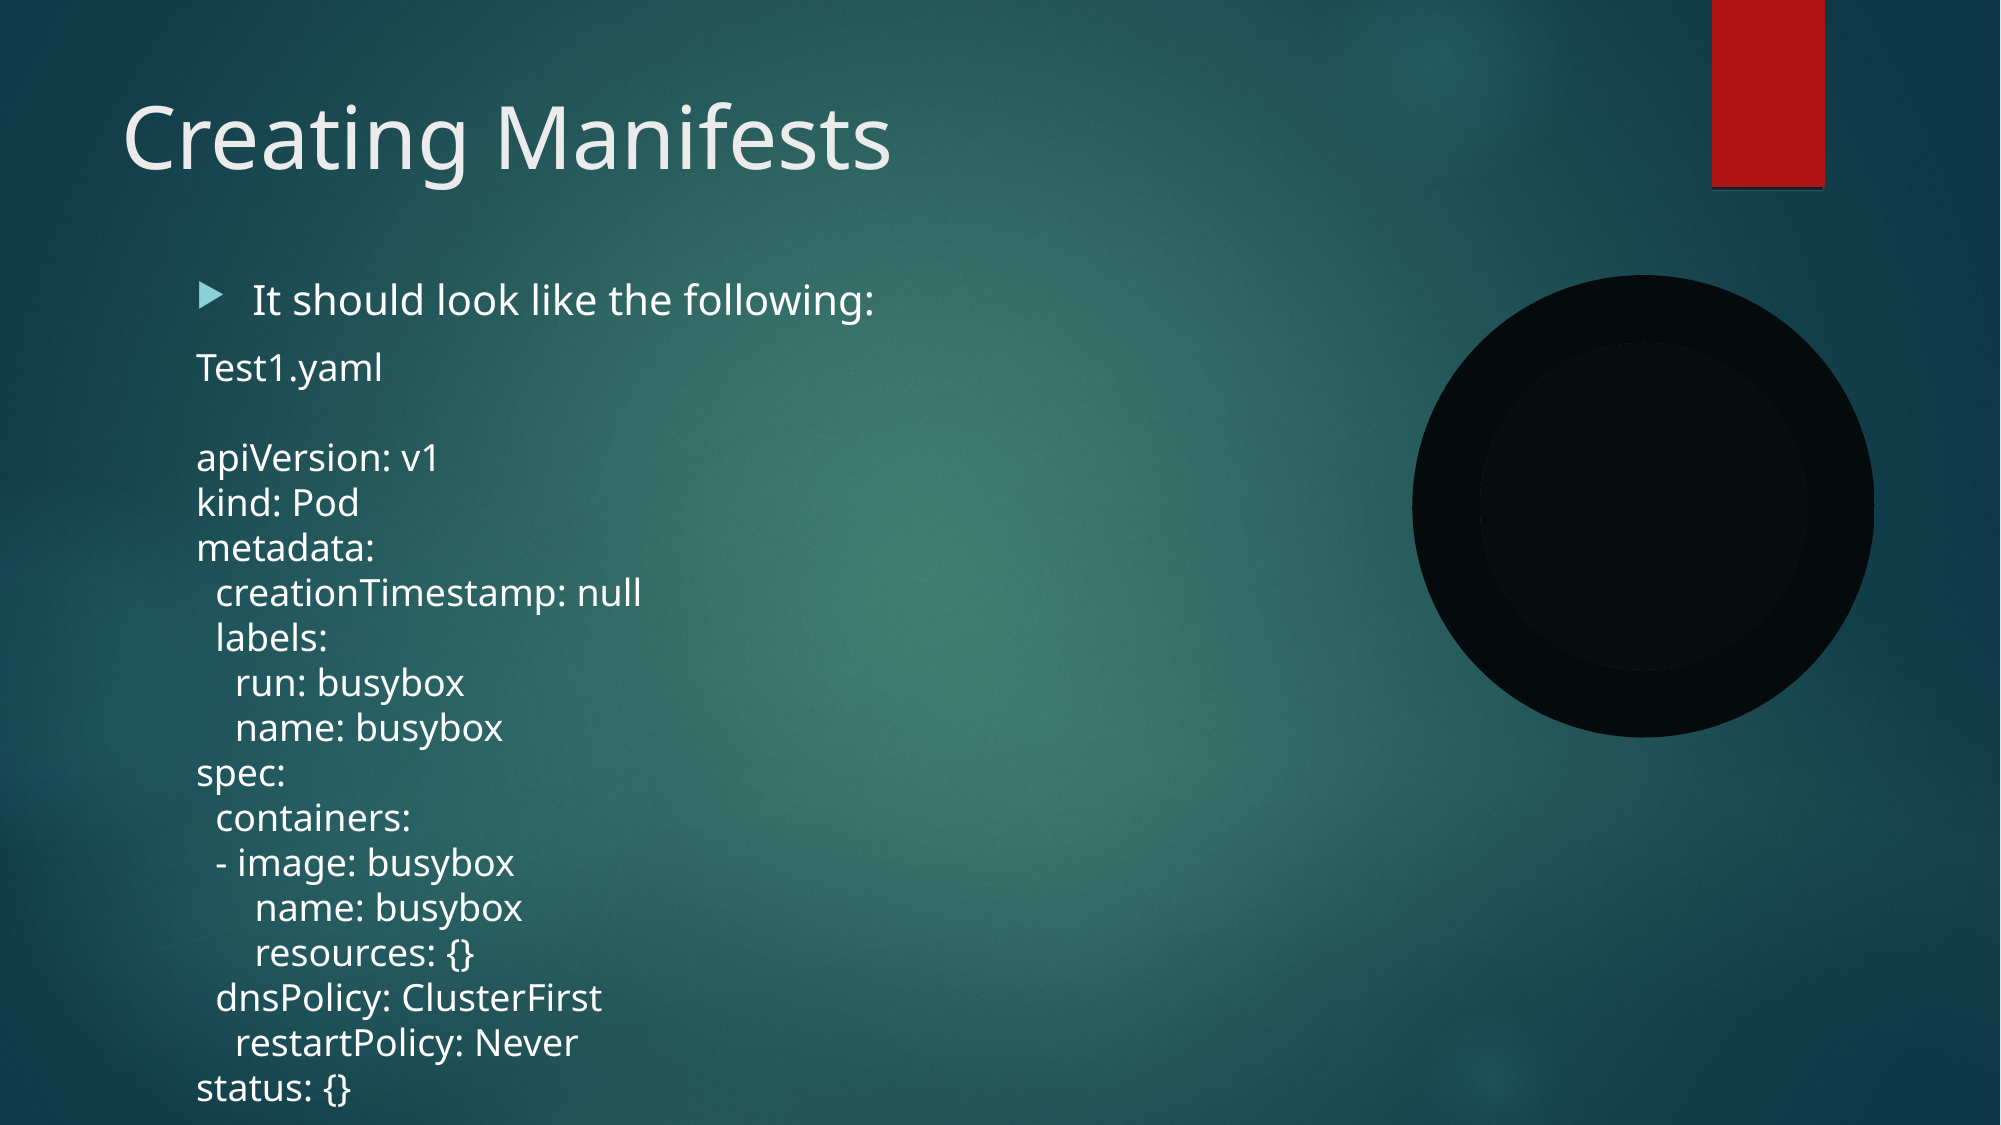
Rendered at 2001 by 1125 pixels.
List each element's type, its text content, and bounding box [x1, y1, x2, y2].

list It should look like the following: [181, 271, 1724, 336]
text_box Test1.yaml apiVersion: v1 kind: Pod metadata: creationTimestamp: null labels: run: busybox name: busybox spec: containers: - image: busybox name: busybox resources: {} dnsPolicy: ClusterFirst restartPolicy: Never status: {} [181, 336, 1724, 1125]
title Creating Manifests [106, 74, 1649, 305]
